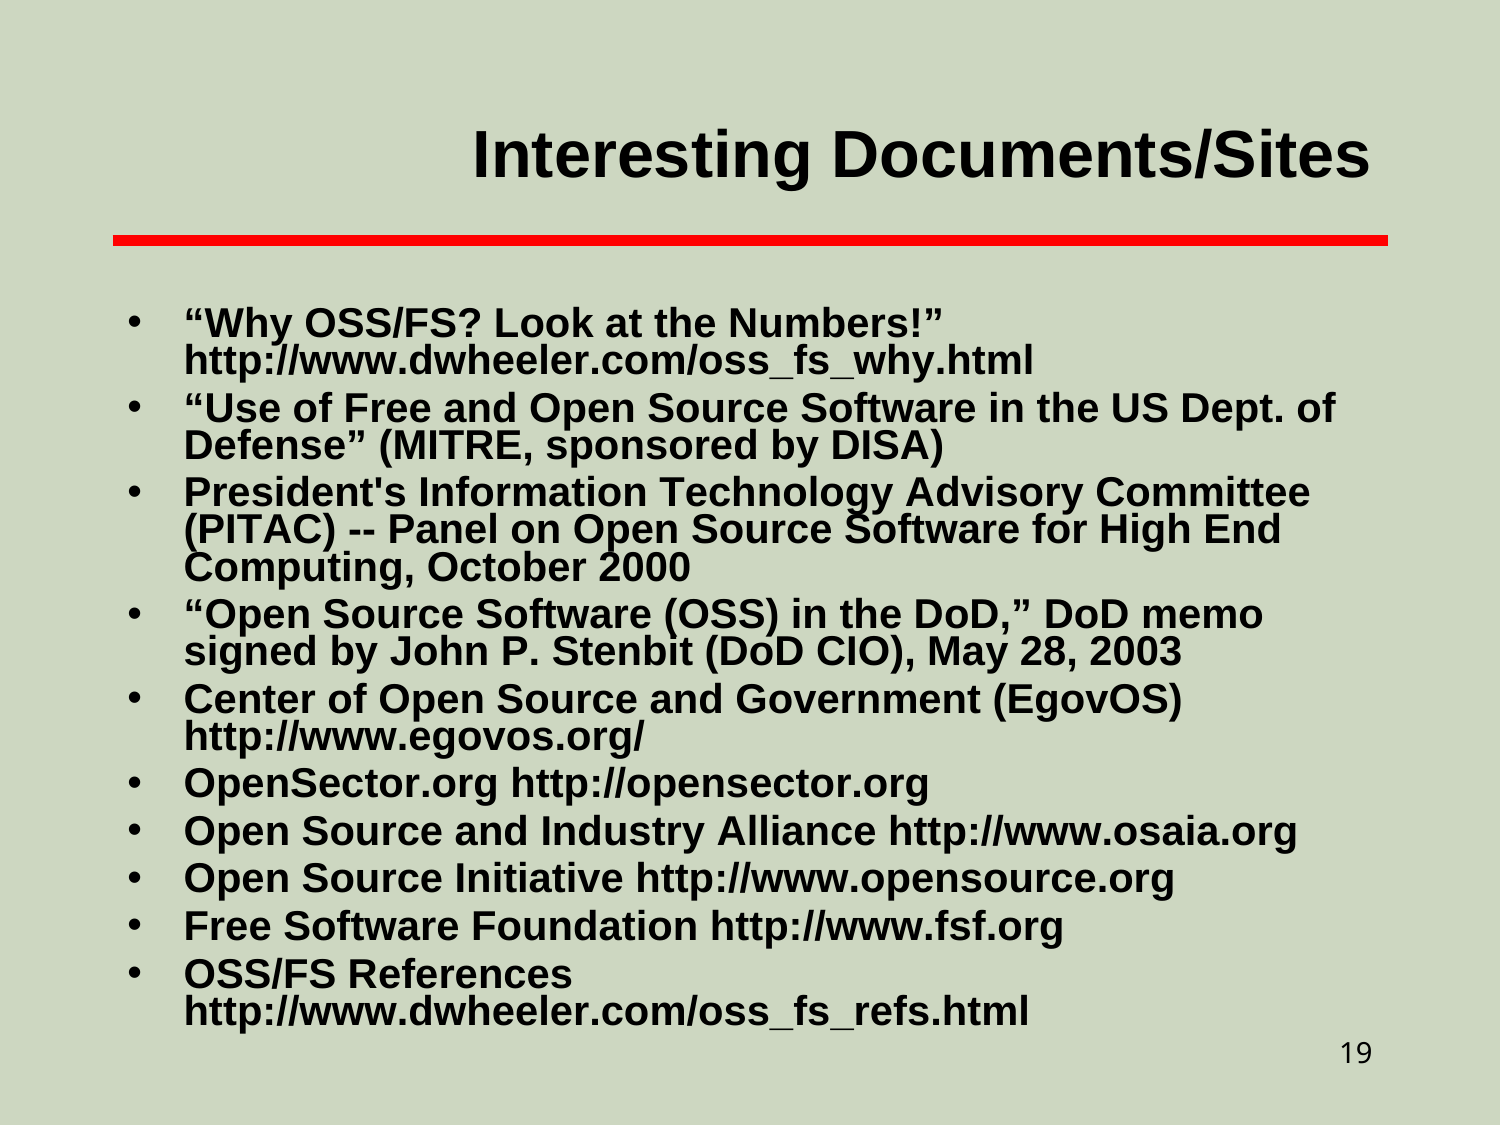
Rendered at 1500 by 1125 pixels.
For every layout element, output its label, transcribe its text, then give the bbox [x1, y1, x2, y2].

list “Why OSS/FS? Look at the Numbers!” http://www.dwheeler.com/oss_fs_why.html “Use of Free and Open Source Software in the US Dept. of Defense” (MITRE, sponsored by DISA) President's Information Technology Advisory Committee (PITAC) -- Panel on Open Source Software for High End Computing, October 2000 “Open Source Software (OSS) in the DoD,” DoD memo signed by John P. Stenbit (DoD CIO), May 28, 2003 Center of Open Source and Government (EgovOS) http://www.egovos.org/ OpenSector.org http://opensector.org Open Source and Industry Alliance http://www.osaia.org Open Source Initiative http://www.opensource.org Free Software Foundation http://www.fsf.org OSS/FS References http://www.dwheeler.com/oss_fs_refs.html [112, 299, 1388, 1064]
title Interesting Documents/Sites [337, 85, 1388, 224]
